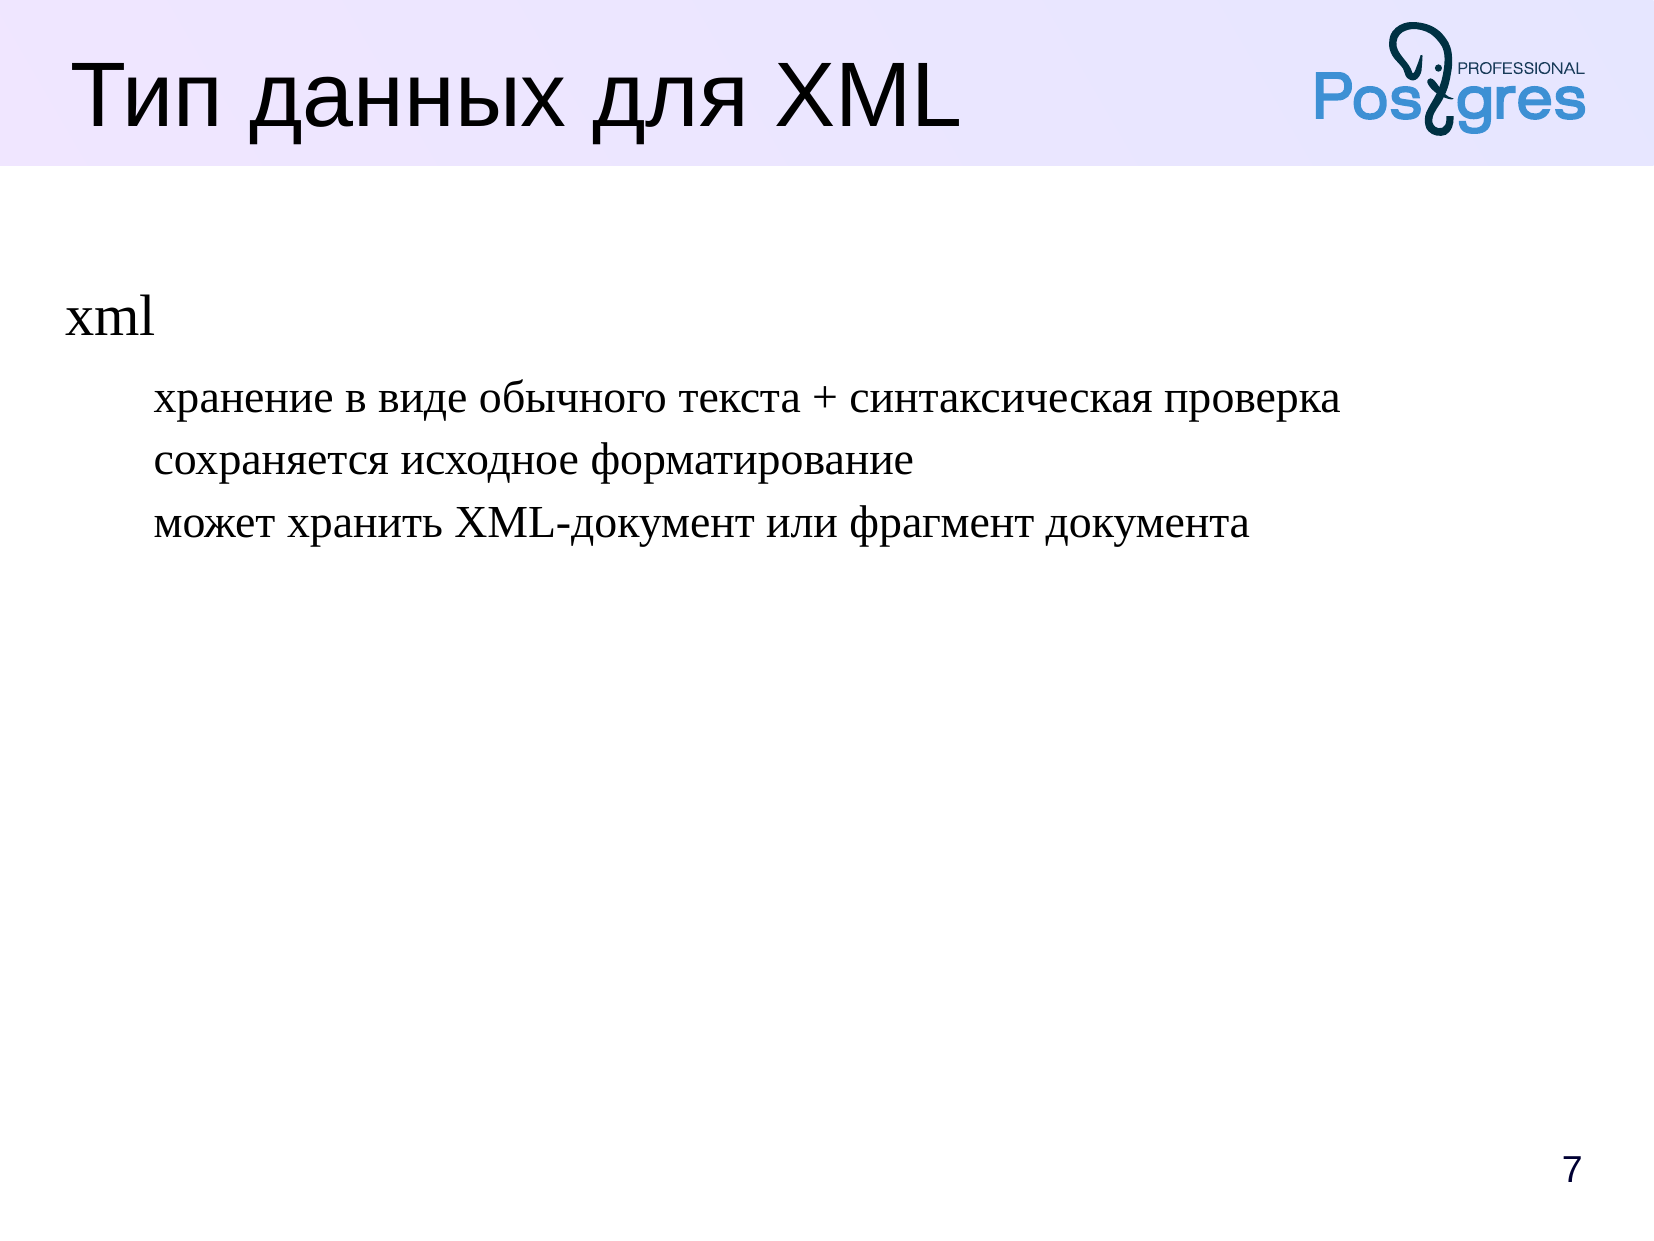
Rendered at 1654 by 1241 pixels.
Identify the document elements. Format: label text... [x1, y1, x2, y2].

title Тип данных для XML [70, 43, 1241, 147]
list xml хранение в виде обычного текста + синтаксическая проверка сохраняется исходное форматирование может хранить XML-документ или фрагмент документа [64, 283, 1577, 1141]
